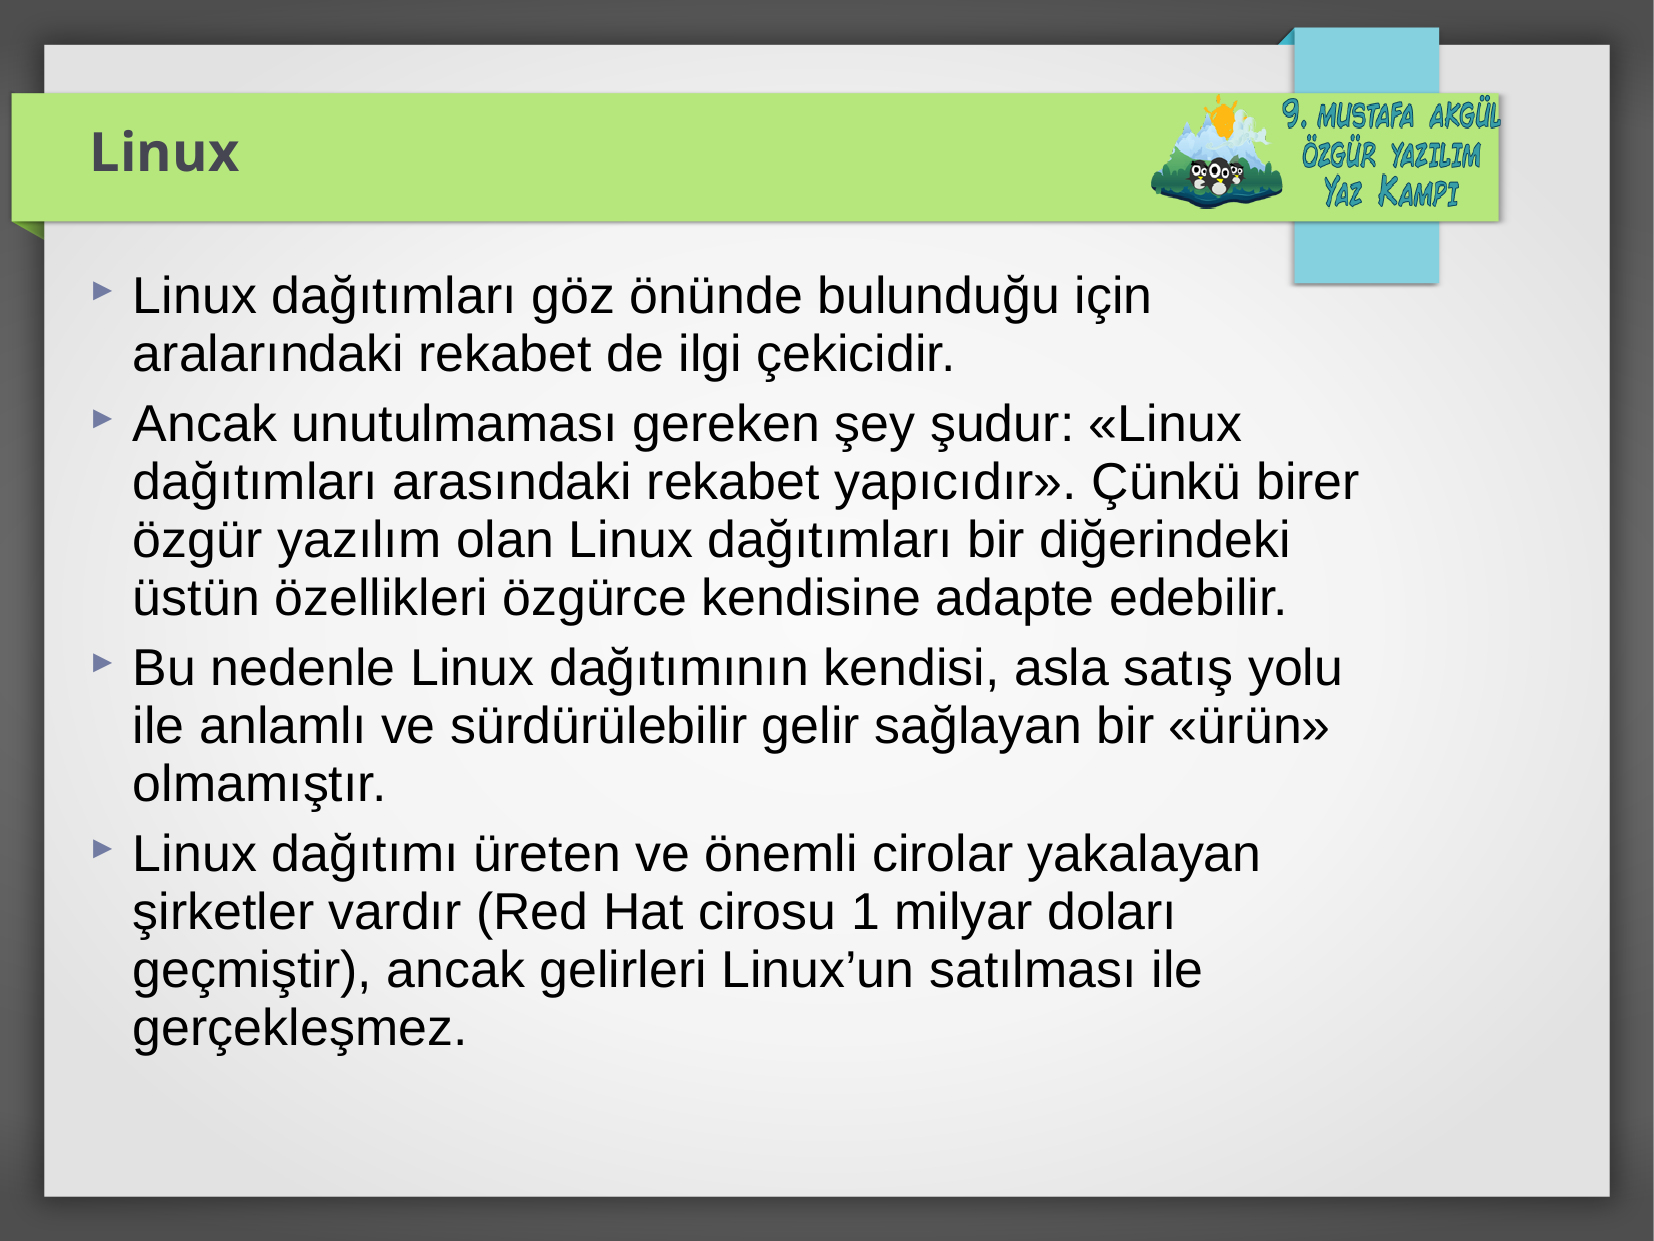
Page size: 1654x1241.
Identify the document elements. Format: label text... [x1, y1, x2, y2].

picture [0, 0, 1654, 1241]
text_box Linux [75, 106, 863, 200]
list Linux dağıtımları göz önünde bulunduğu için aralarındaki rekabet de ilgi çekicidir. Ancak unutulmaması gereken şey şudur: «Linux dağıtımları arasındaki rekabet yapıcıdır». Çünkü birer özgür yazılım olan Linux dağıtımları bir diğerindeki üstün özellikleri özgürce kendisine adapte edebilir. Bu nedenle Linux dağıtımının kendisi, asla satış yolu ile anlamlı ve sürdürülebilir gelir sağlayan bir «ürün» olmamıştır. Linux dağıtımı üreten ve önemli cirolar yakalayan şirketler vardır (Red Hat cirosu 1 milyar doları geçmiştir), ancak gelirleri Linux’un satılması ile gerçekleşmez. [75, 259, 1426, 1070]
